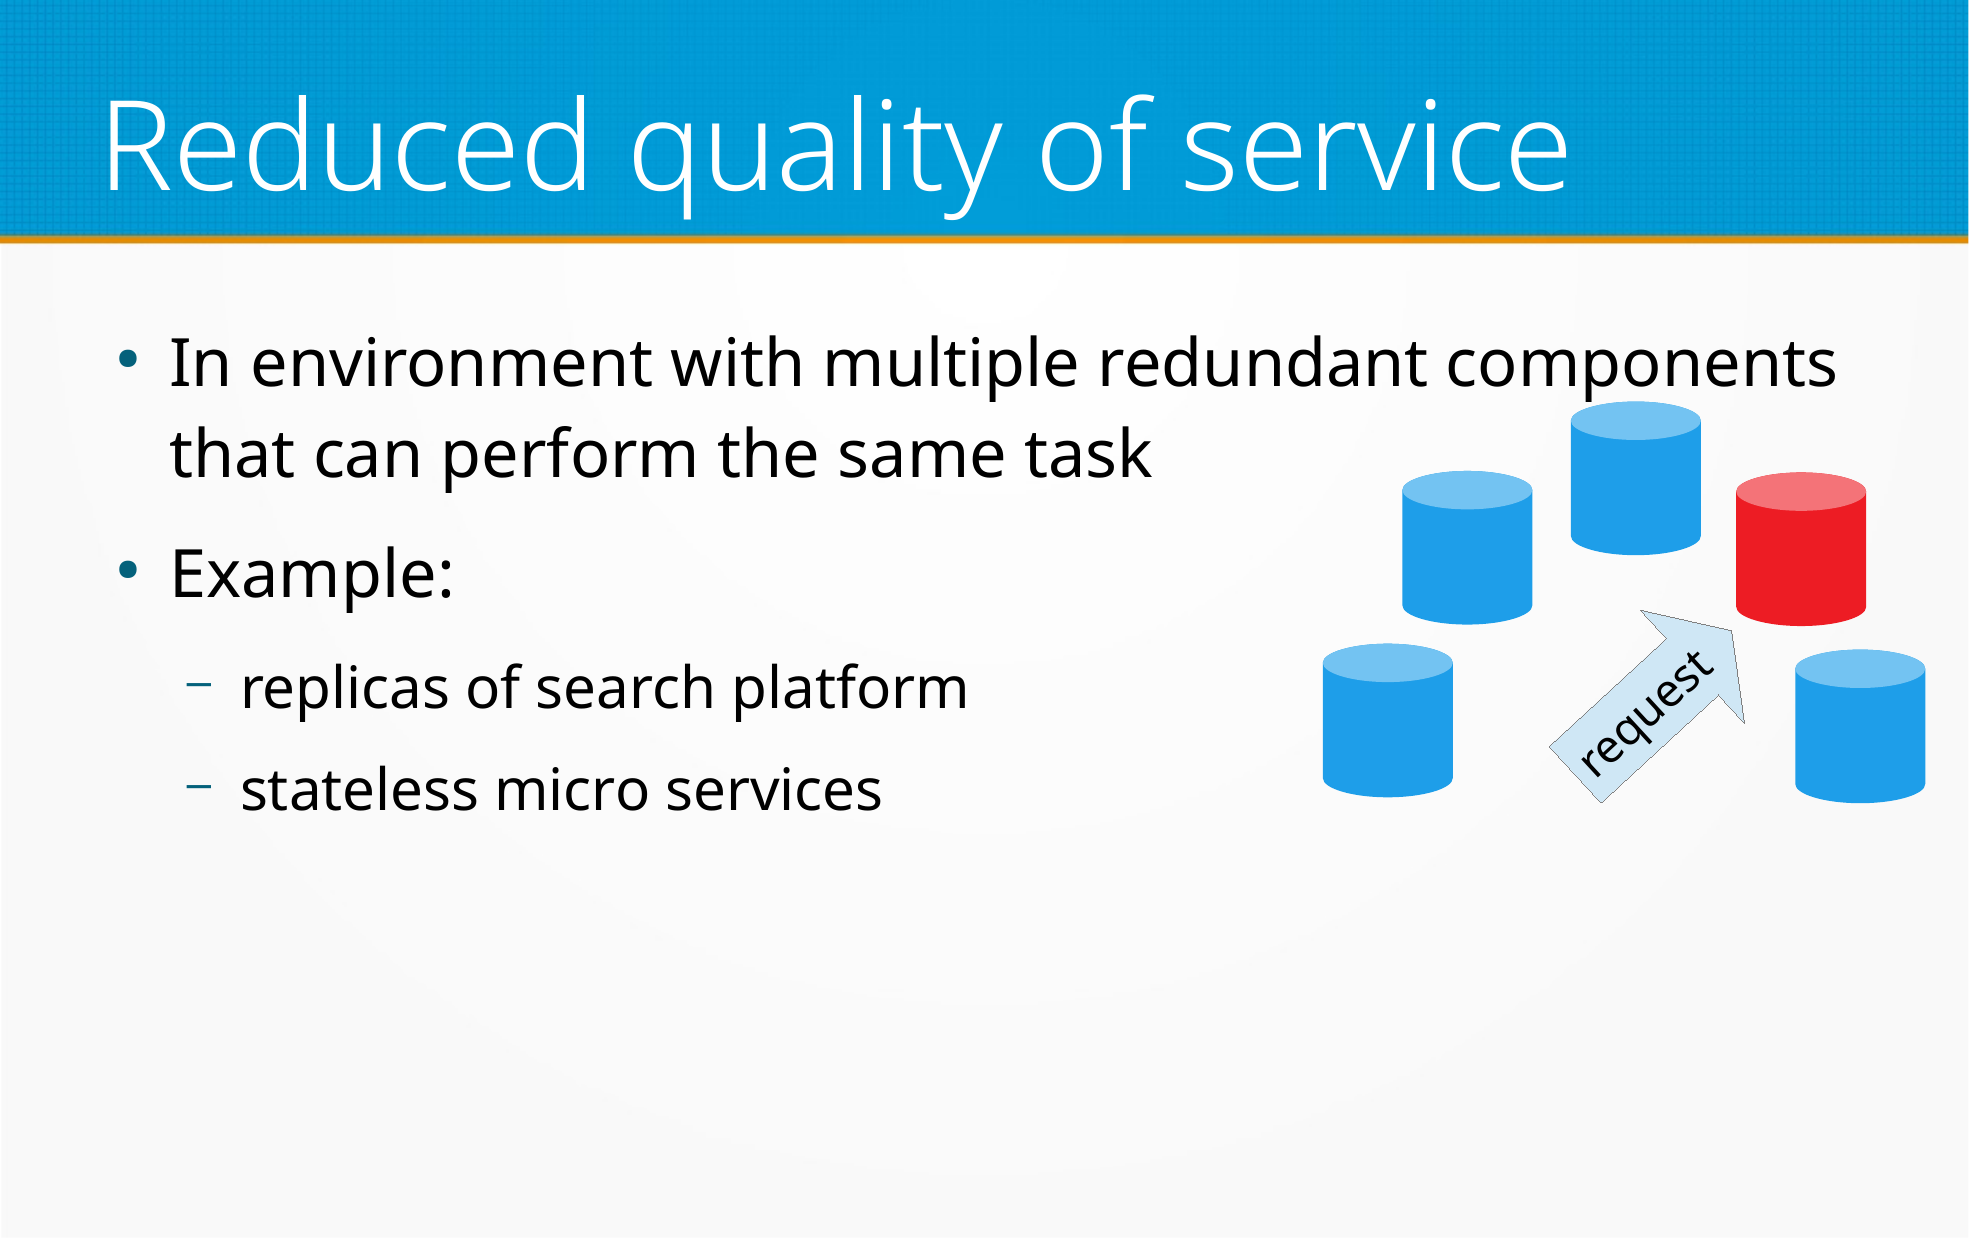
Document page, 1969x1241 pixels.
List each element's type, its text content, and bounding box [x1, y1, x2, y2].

list In environment with multiple redundant components that can perform the same task Example: replicas of search platform stateless micro services [98, 315, 1867, 1099]
text_box request [1549, 610, 1745, 803]
text_box [1402, 492, 1533, 625]
picture [0, 233, 1969, 1241]
text_box [1795, 670, 1926, 804]
text_box [1322, 664, 1453, 798]
text_box [1736, 493, 1867, 627]
text_box [1570, 422, 1701, 556]
title Reduced quality of service [98, 19, 1870, 227]
